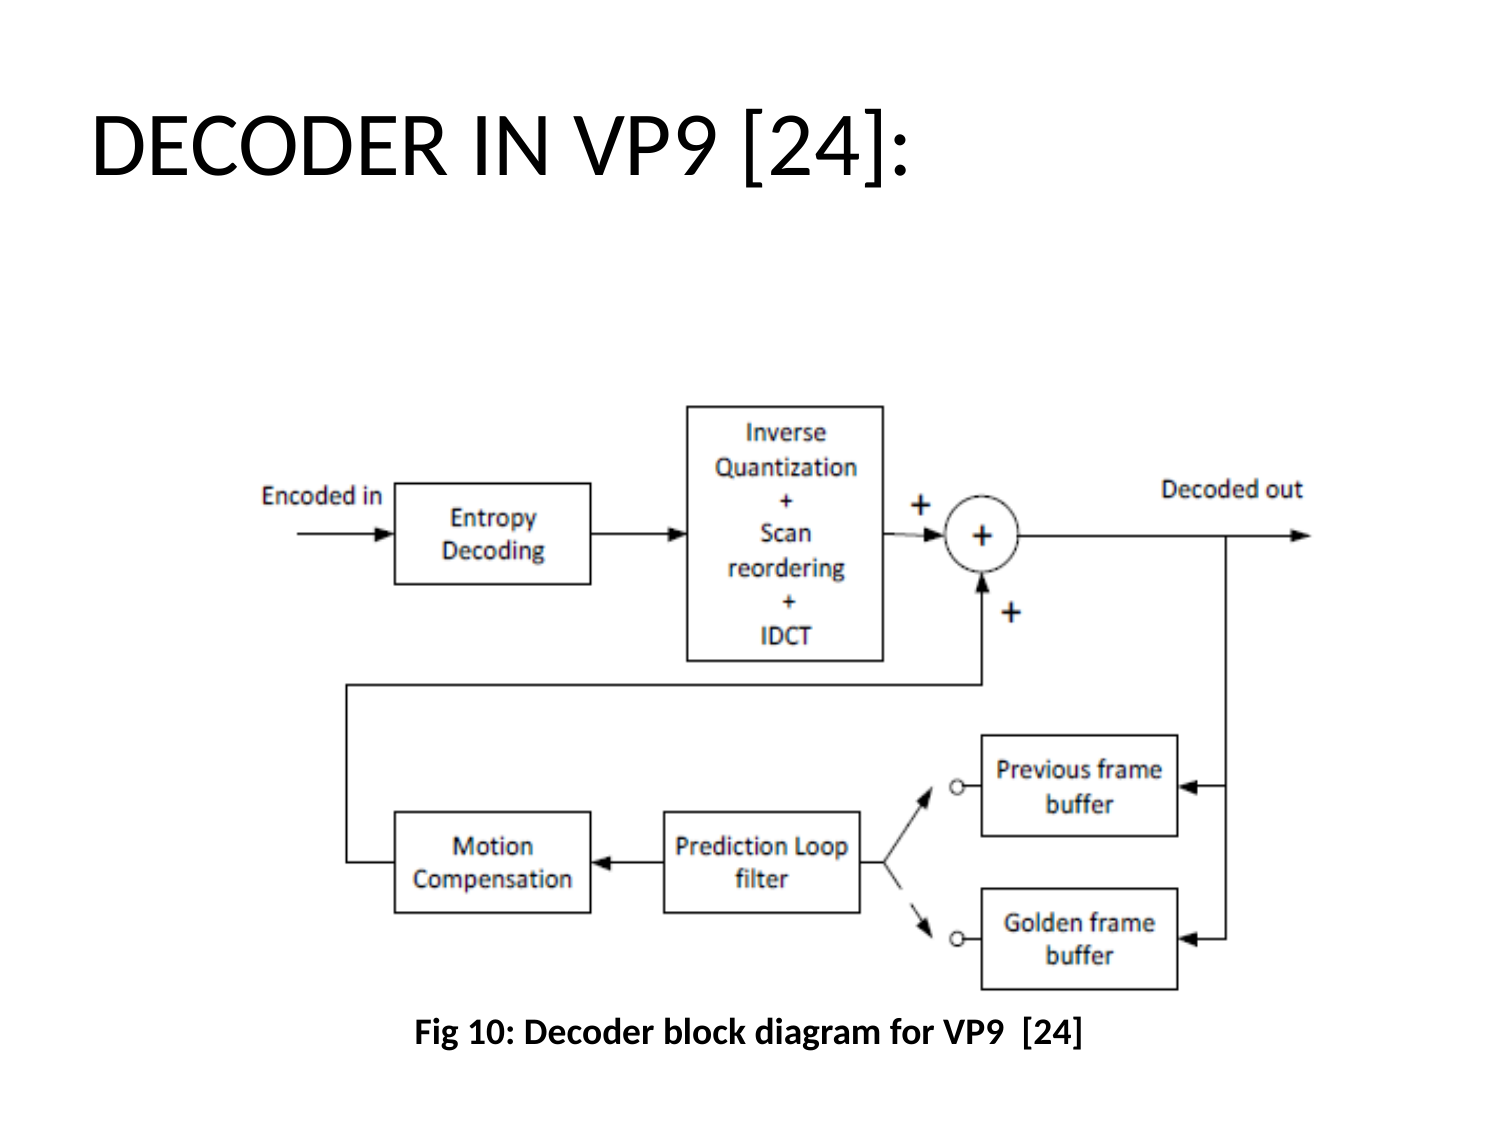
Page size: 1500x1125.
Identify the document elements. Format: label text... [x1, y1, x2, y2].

picture [62, 299, 1463, 1013]
text_box Fig 10: Decoder block diagram for VP9 [24] [399, 999, 1375, 1105]
title DECODER IN VP9 [24]: [75, 45, 1425, 233]
